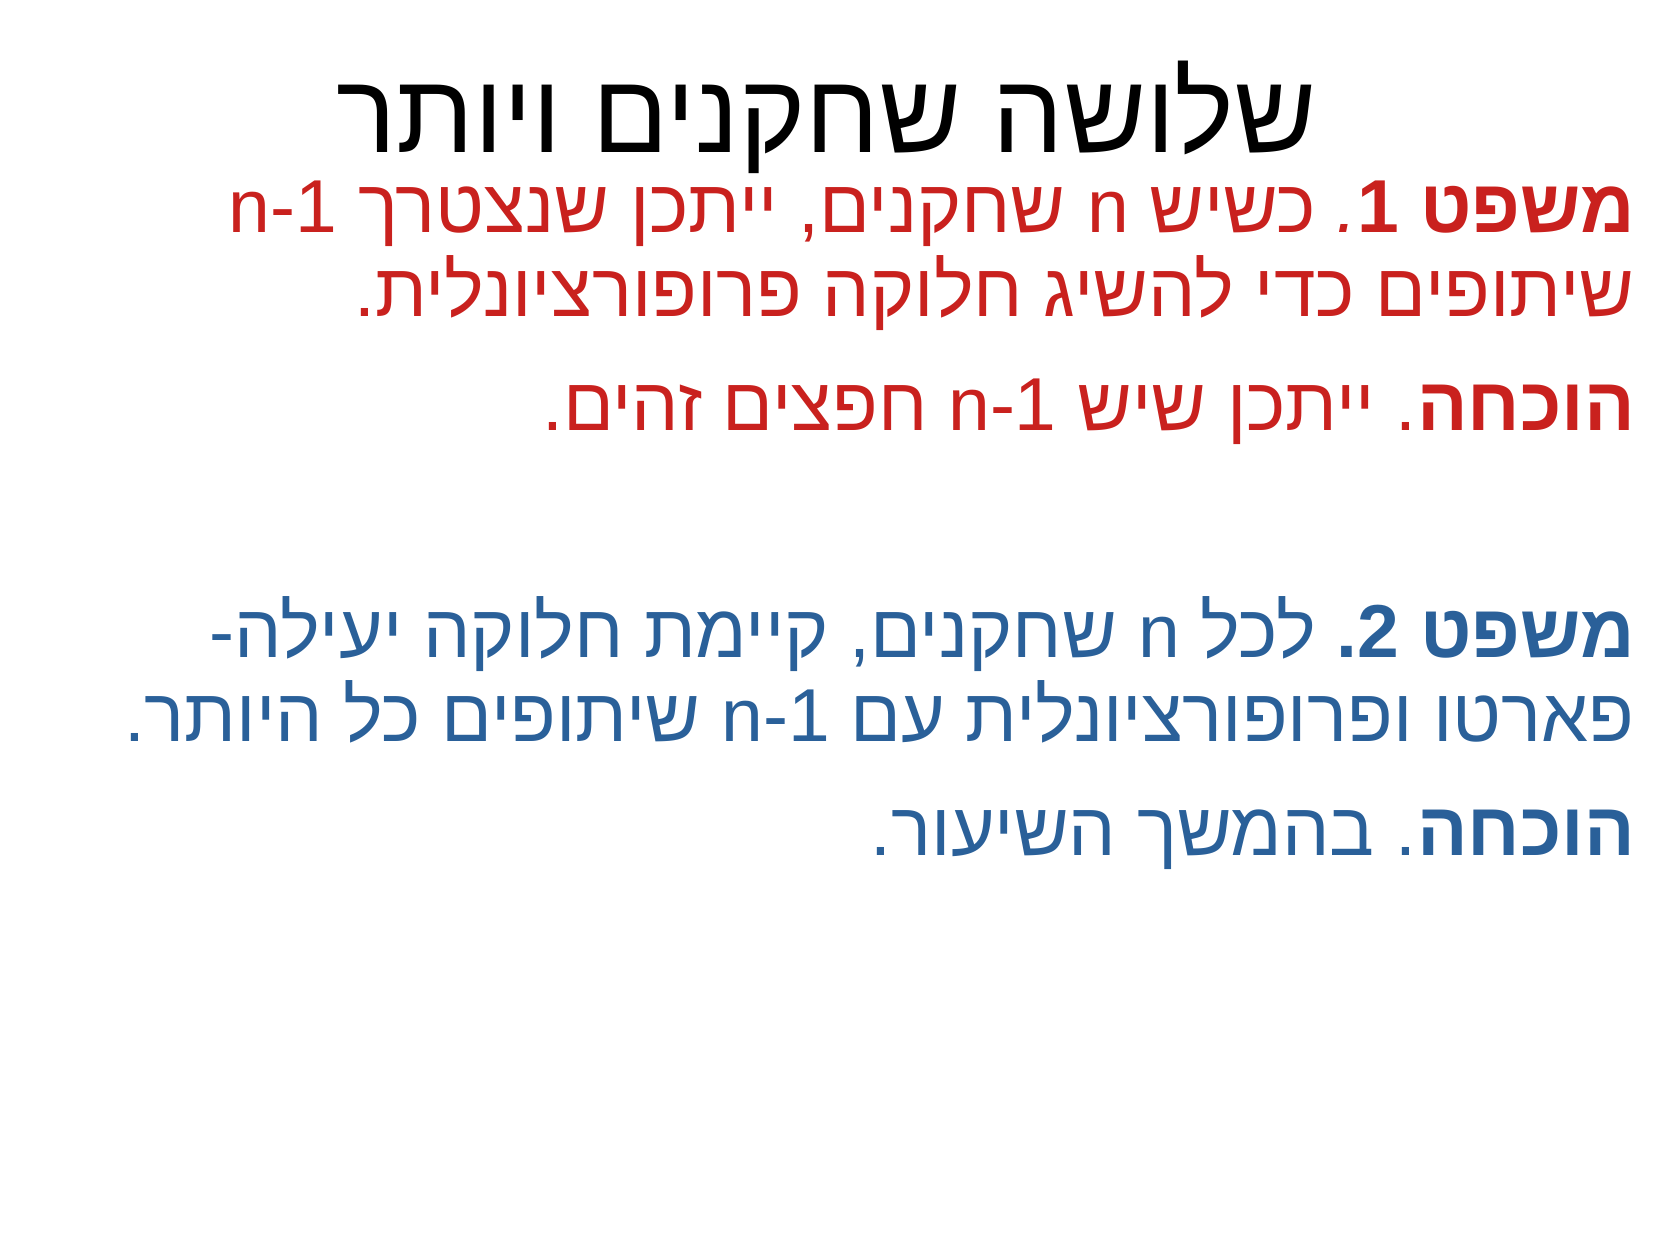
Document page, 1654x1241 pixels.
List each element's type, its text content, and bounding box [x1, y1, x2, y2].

list משפט 1. כשיש n שחקנים, ייתכן שנצטרך n-1 שיתופים כדי להשיג חלוקה פרופורציונלית. הוכחה. ייתכן שיש n-1 חפצים זהים. משפט 2. לכל n שחקנים, קיימת חלוקה יעילה- פארטו ופרופורציונלית עם n-1 שיתופים כל היותר. הוכחה. בהמשך השיעור. [15, 165, 1636, 1241]
title שלושה שחקנים ויותר [0, 32, 1654, 196]
